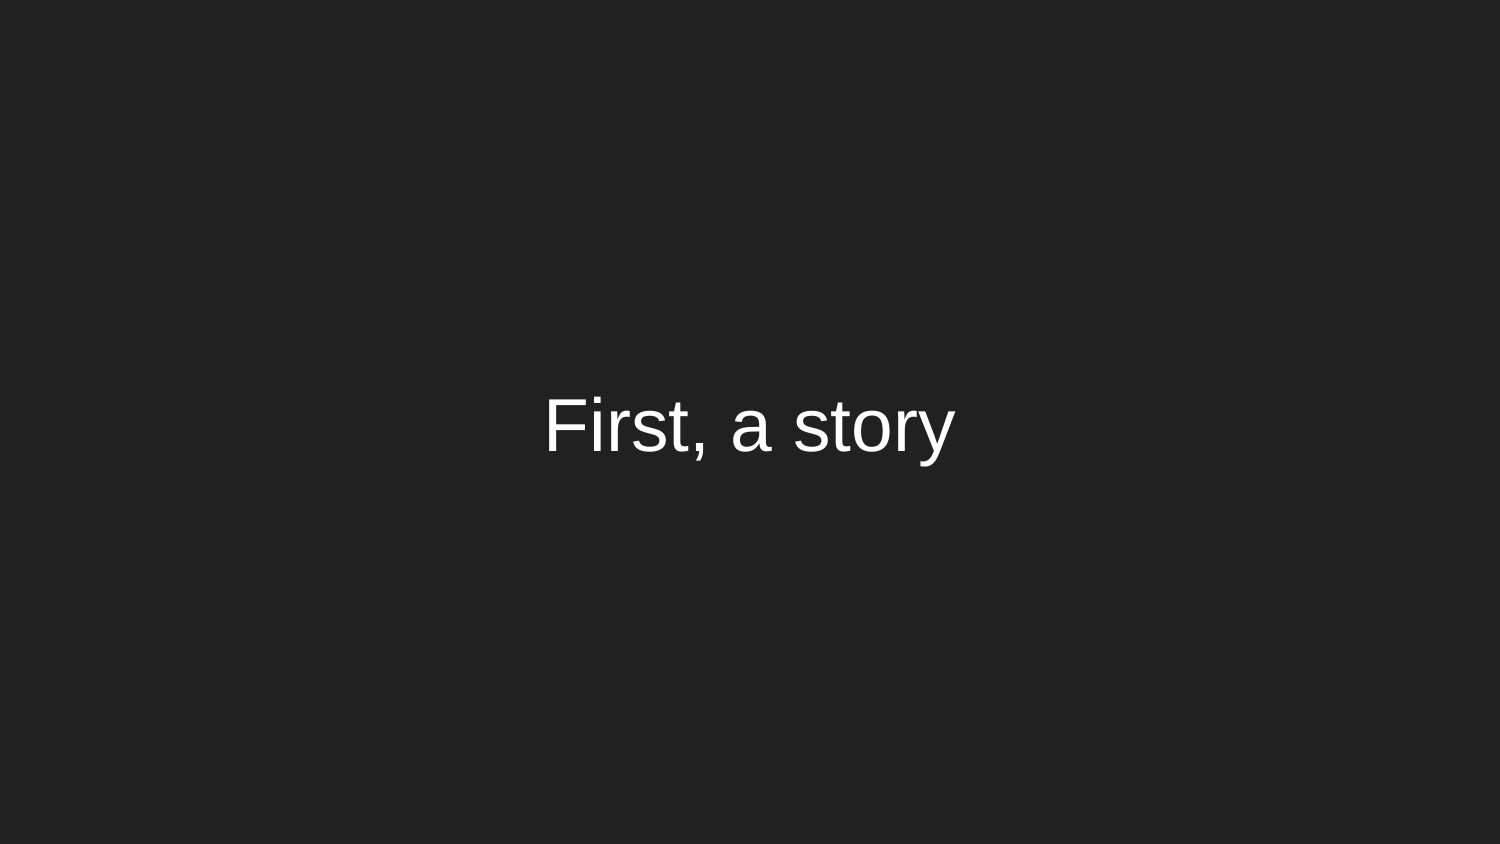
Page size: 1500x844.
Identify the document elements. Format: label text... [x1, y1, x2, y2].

title First, a story [51, 352, 1449, 491]
